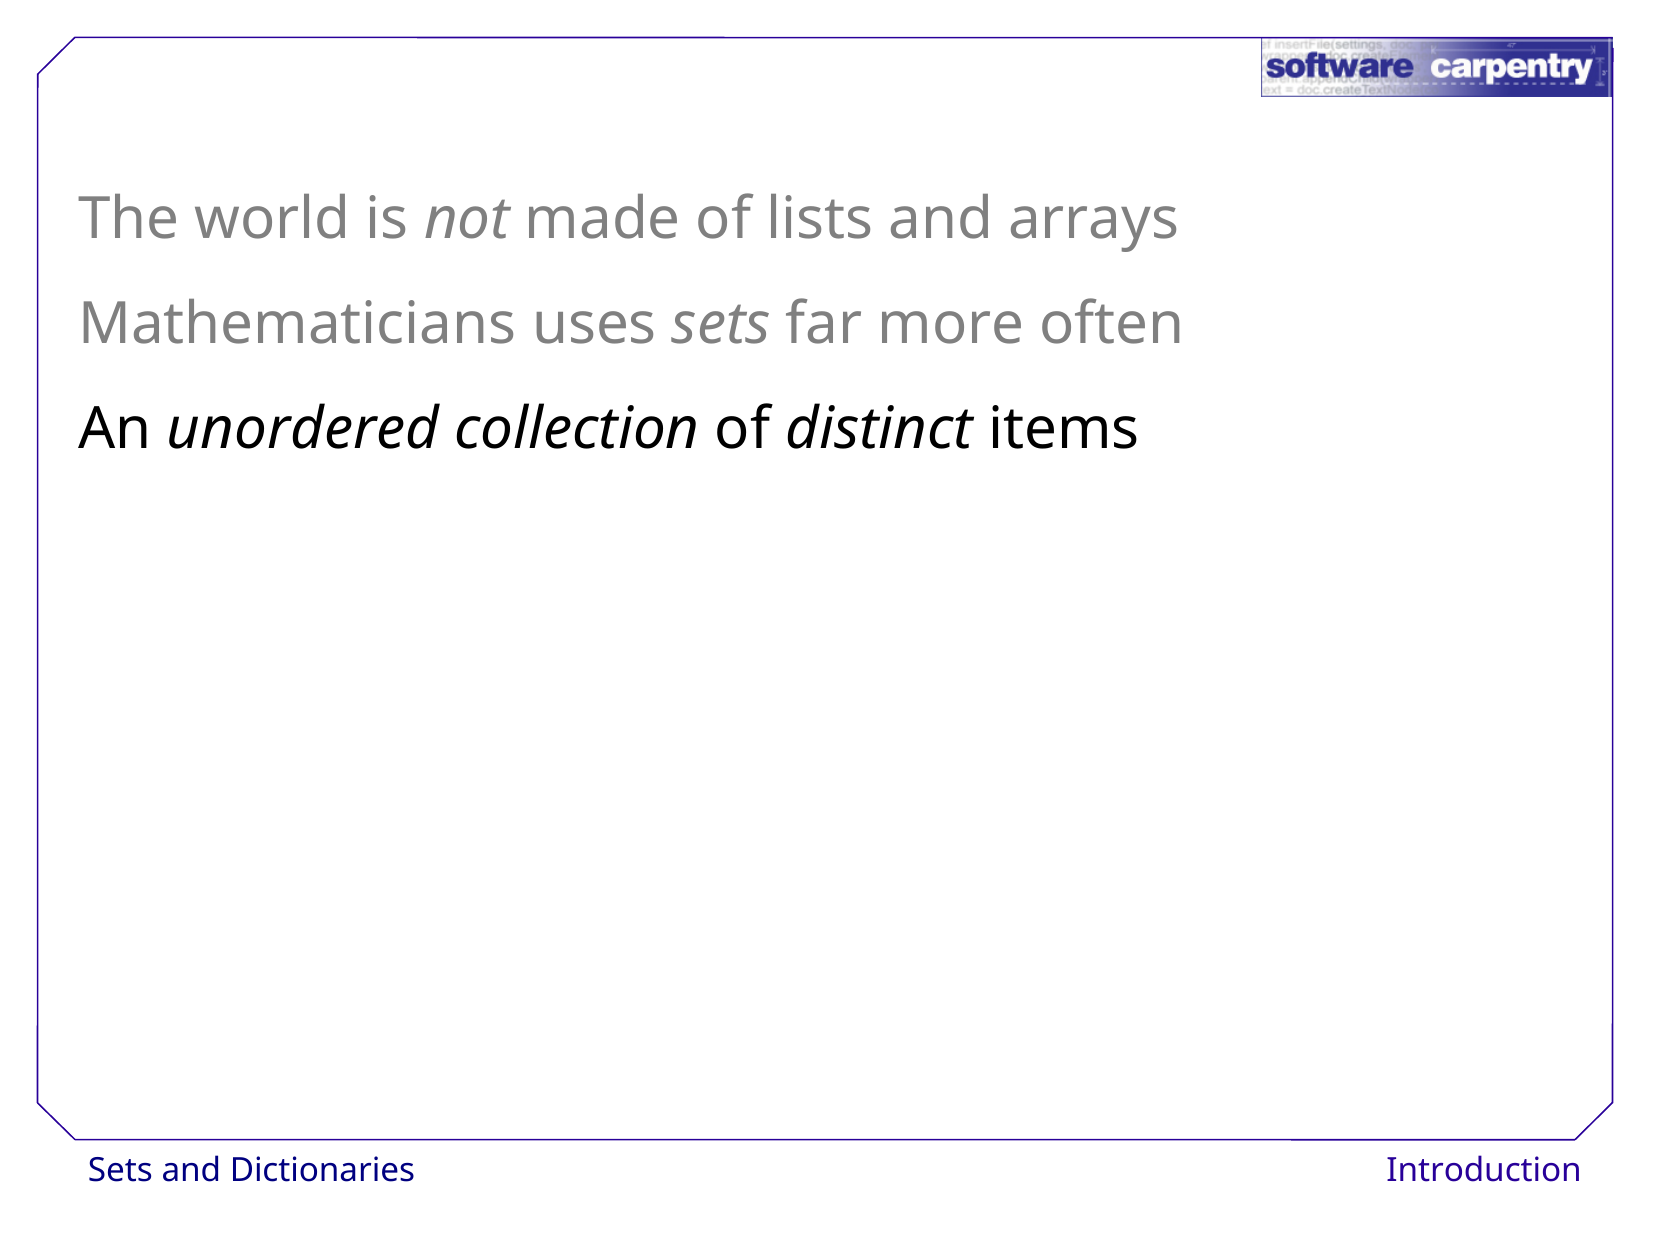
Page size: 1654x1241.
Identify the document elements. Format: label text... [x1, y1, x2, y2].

text_box The world is not made of lists and arrays Mathematicians uses sets far more often An unordered collection of distinct items [63, 138, 1350, 469]
picture [1261, 39, 1613, 97]
